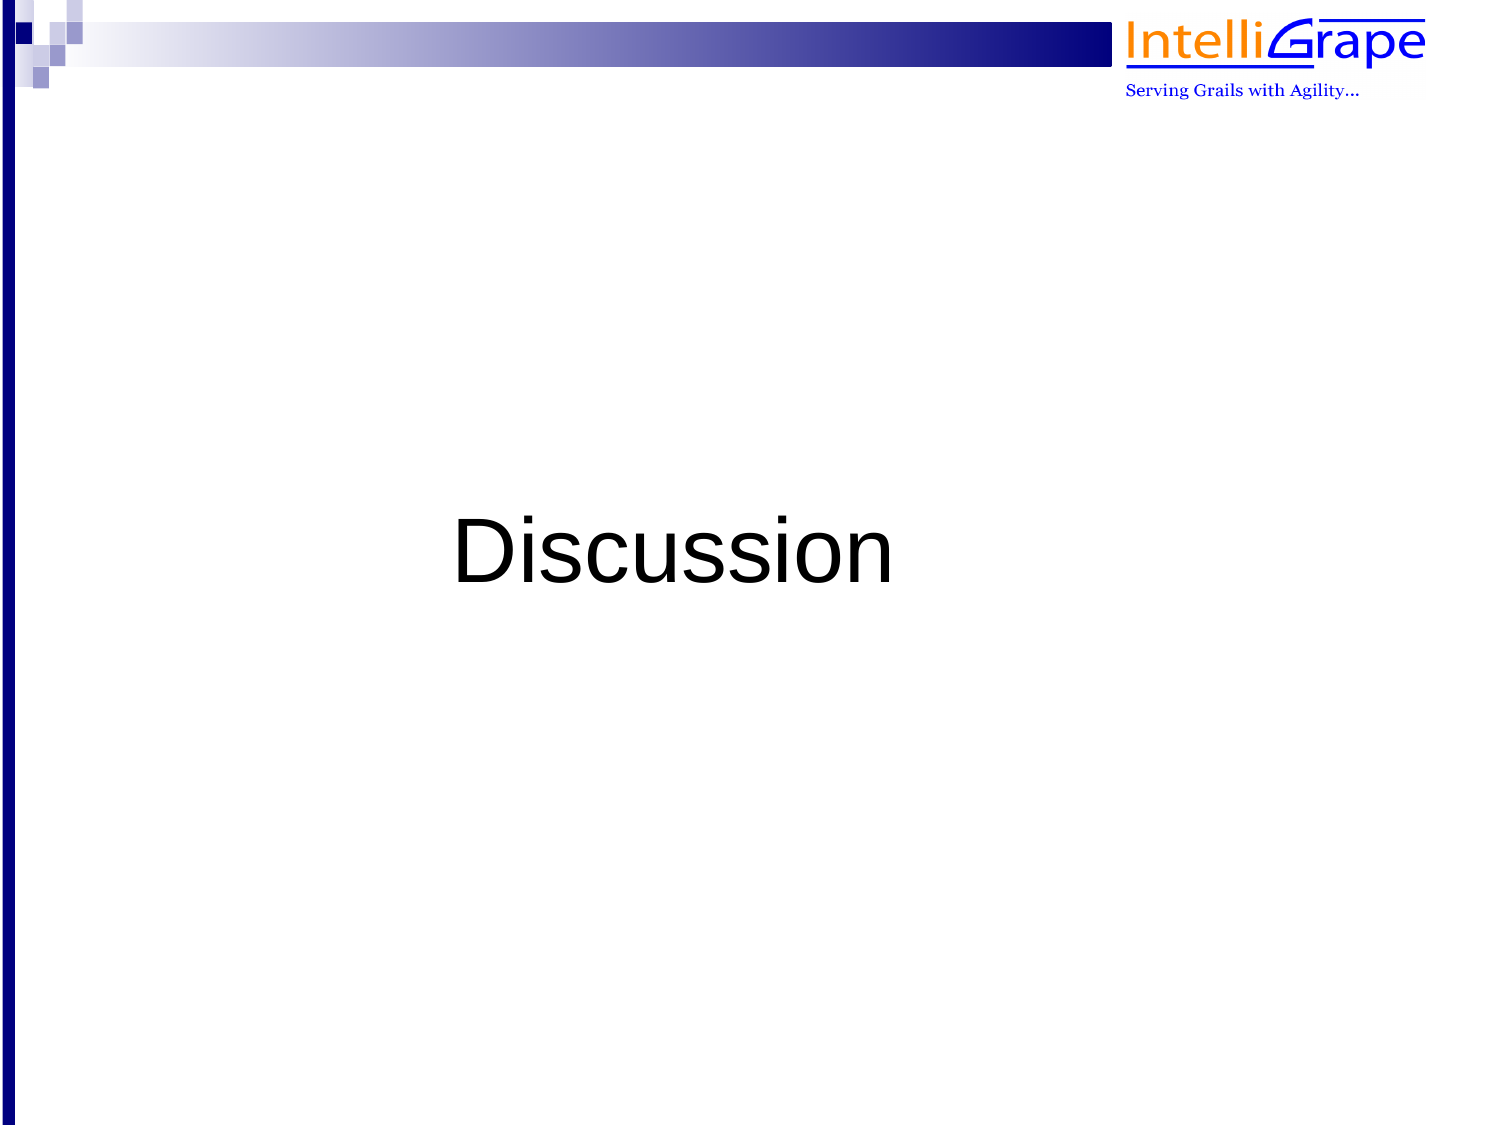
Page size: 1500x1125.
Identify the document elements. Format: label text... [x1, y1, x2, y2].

text_box Discussion [437, 436, 1500, 662]
picture [1125, 12, 1425, 100]
